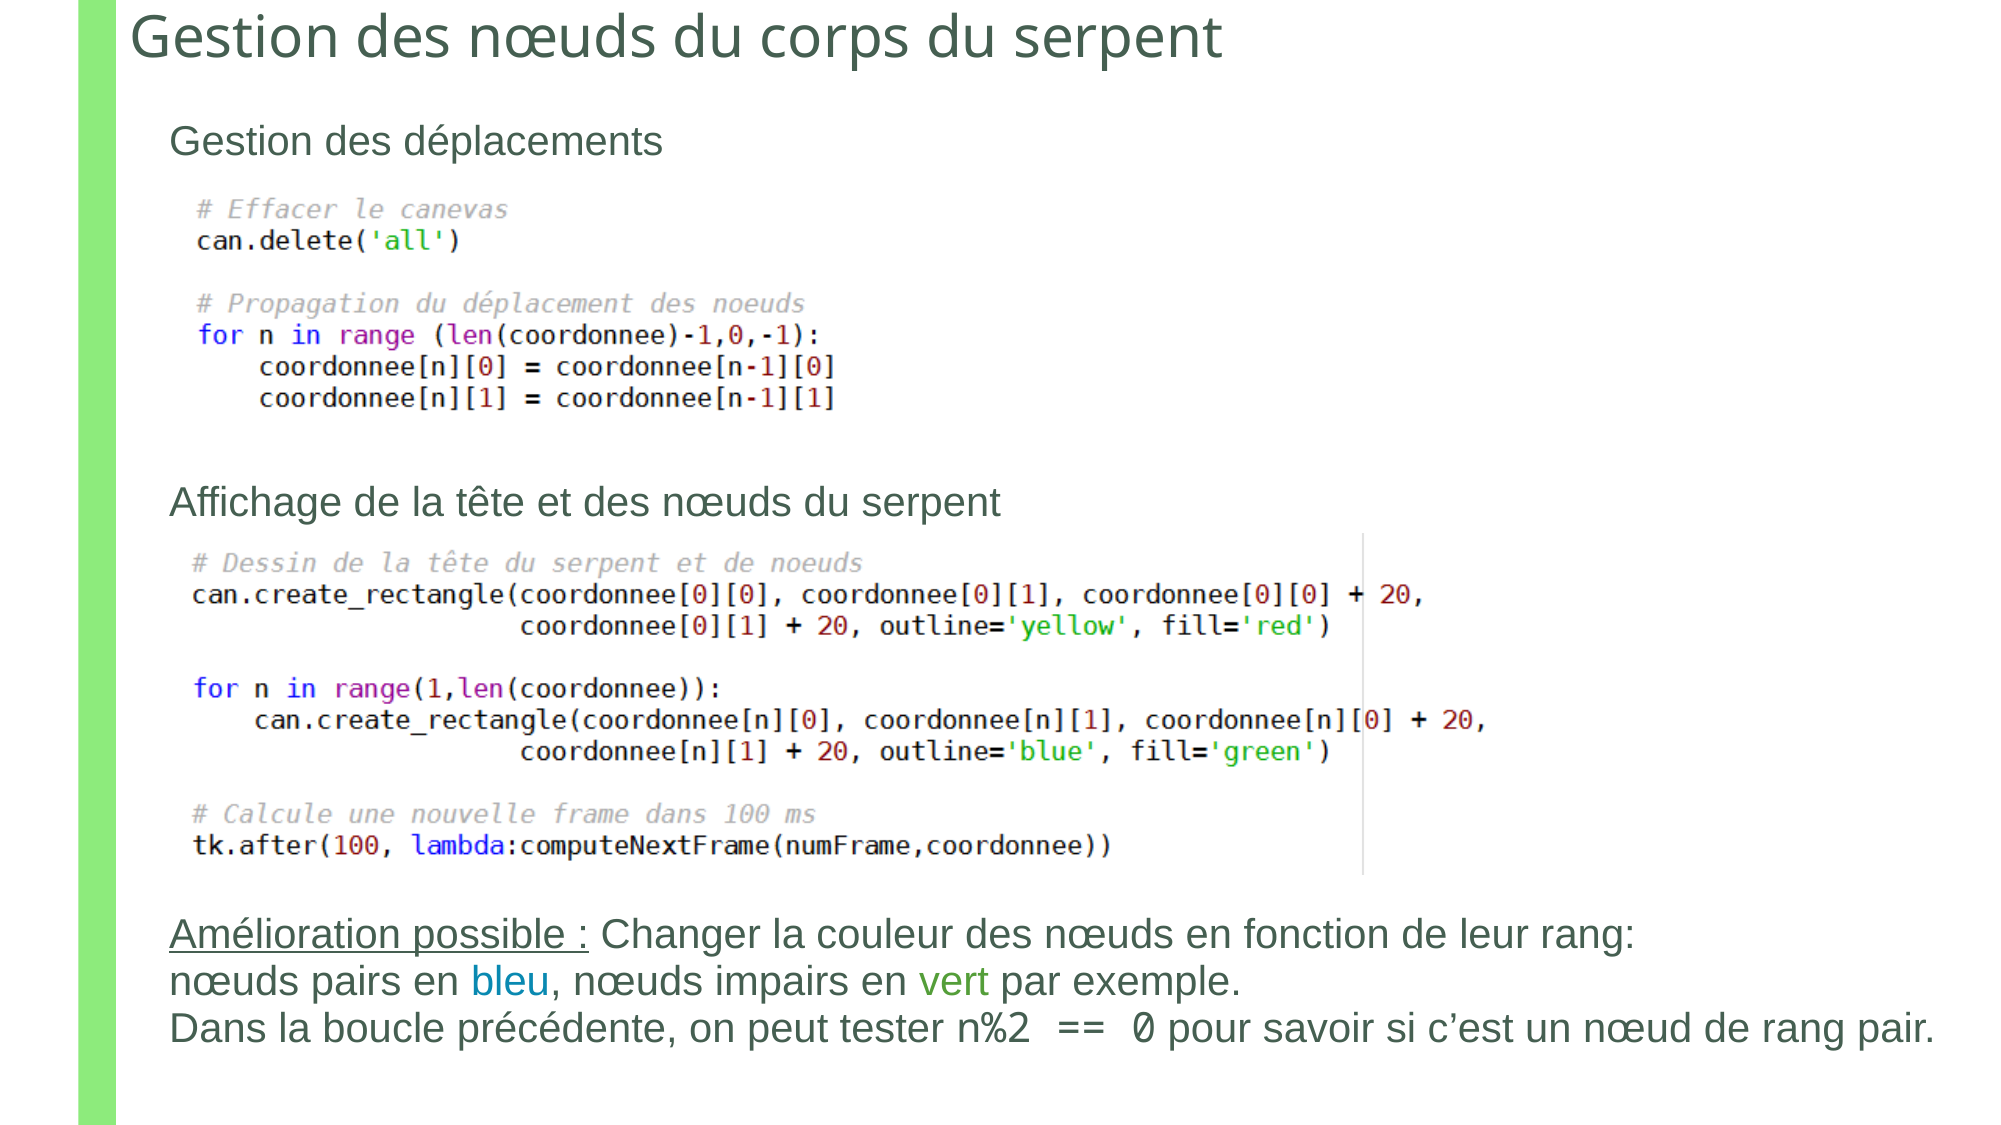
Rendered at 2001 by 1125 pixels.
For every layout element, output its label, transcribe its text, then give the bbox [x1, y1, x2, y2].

title Gestion des nœuds du corps du serpent [114, 0, 2000, 107]
text_box Gestion des déplacements Affichage de la tête et des nœuds du serpent Amélioration possible : Changer la couleur des nœuds en fonction de leur rang: nœuds pairs en bleu, nœuds impairs en vert par exemple. Dans la boucle précédente, on peut tester n%2 == 0 pour savoir si c’est un nœud de rang pair. [154, 110, 2000, 1125]
